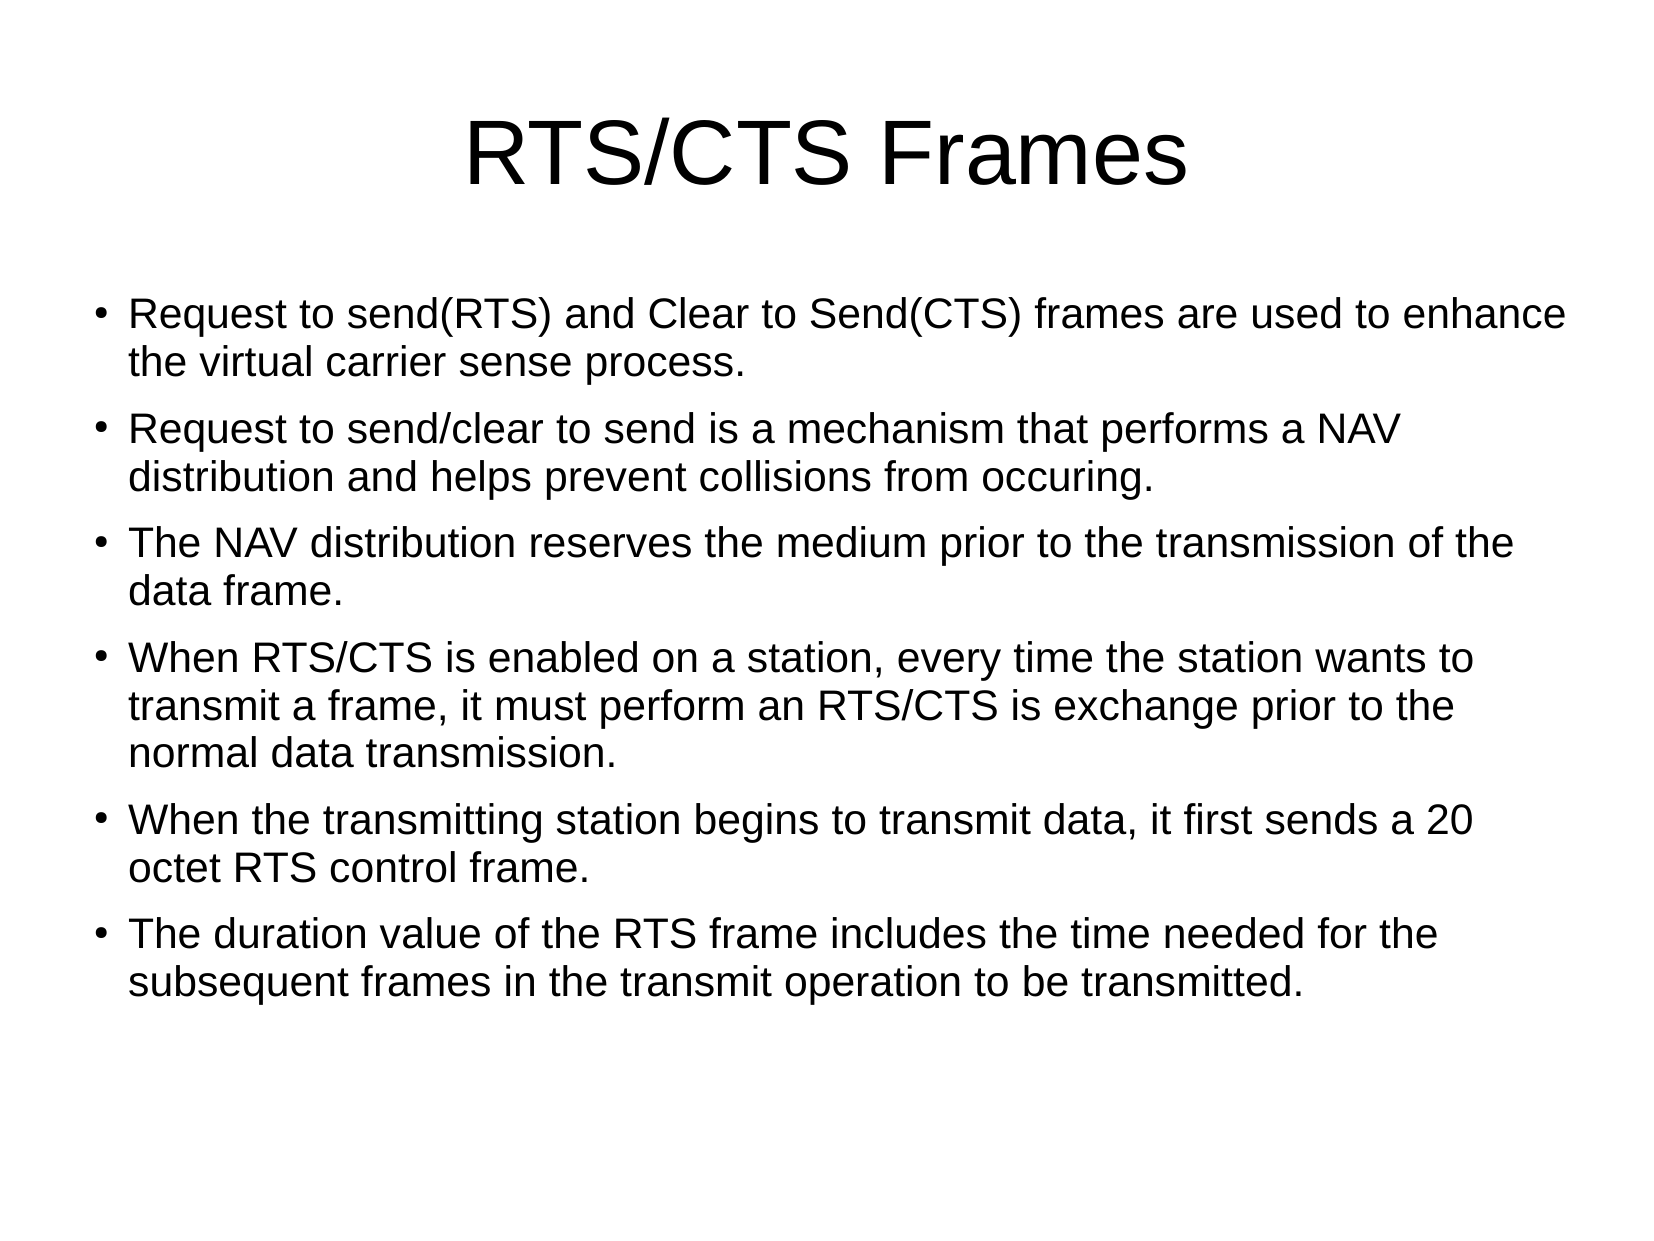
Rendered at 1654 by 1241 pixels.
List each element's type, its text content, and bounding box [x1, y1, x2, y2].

list Request to send(RTS) and Clear to Send(CTS) frames are used to enhance the virtual carrier sense process. Request to send/clear to send is a mechanism that performs a NAV distribution and helps prevent collisions from occuring. The NAV distribution reserves the medium prior to the transmission of the data frame. When RTS/CTS is enabled on a station, every time the station wants to transmit a frame, it must perform an RTS/CTS is exchange prior to the normal data transmission. When the transmitting station begins to transmit data, it first sends a 20 octet RTS control frame. The duration value of the RTS frame includes the time needed for the subsequent frames in the transmit operation to be transmitted. [82, 290, 1571, 1010]
title RTS/CTS Frames [82, 49, 1571, 257]
